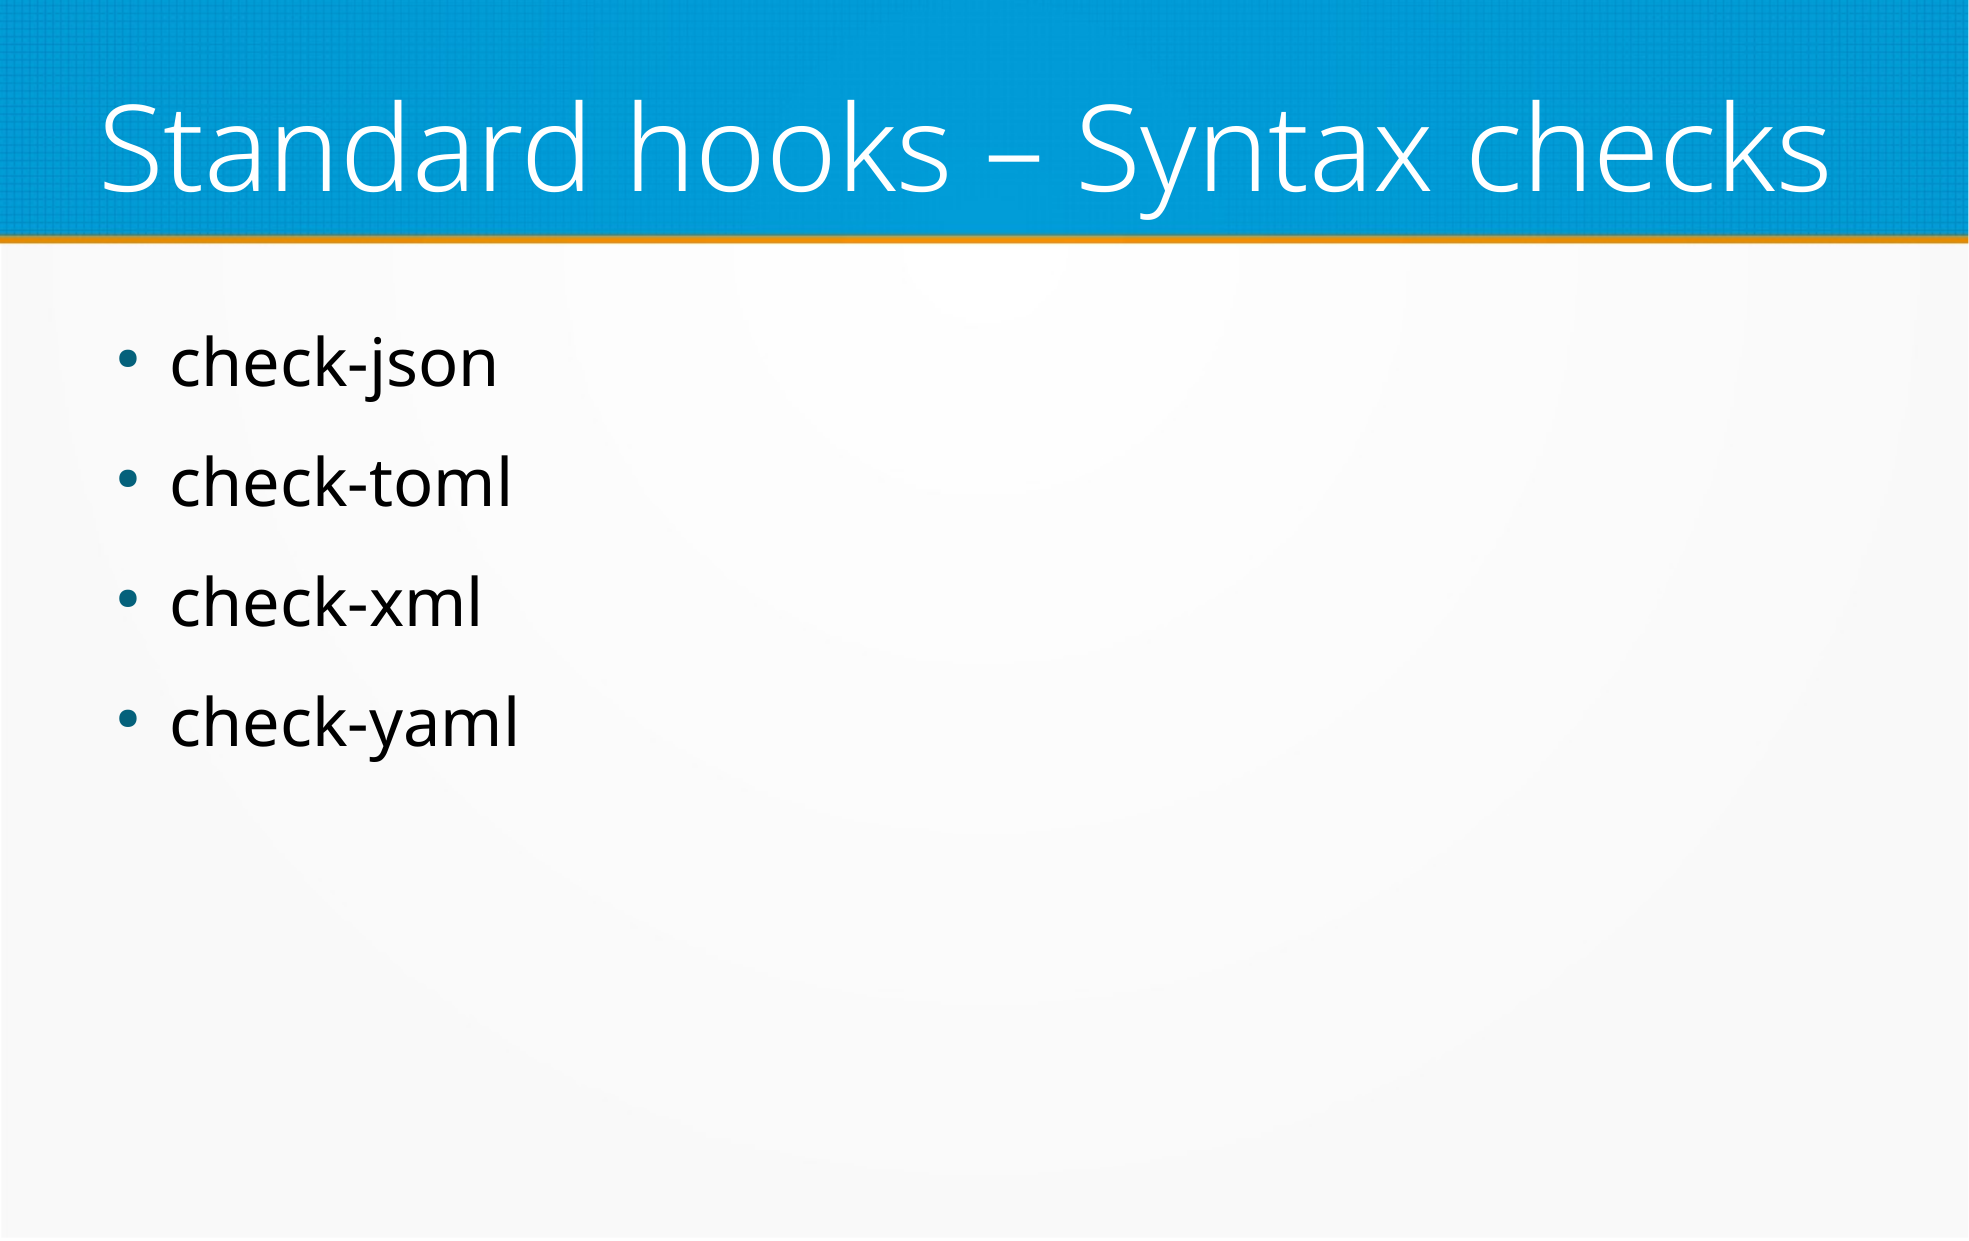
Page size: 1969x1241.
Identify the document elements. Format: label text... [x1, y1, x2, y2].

list check-json check-toml check-xml check-yaml [98, 315, 1861, 1081]
title Standard hooks – Syntax checks [98, 19, 1870, 227]
picture [0, 233, 1969, 1241]
